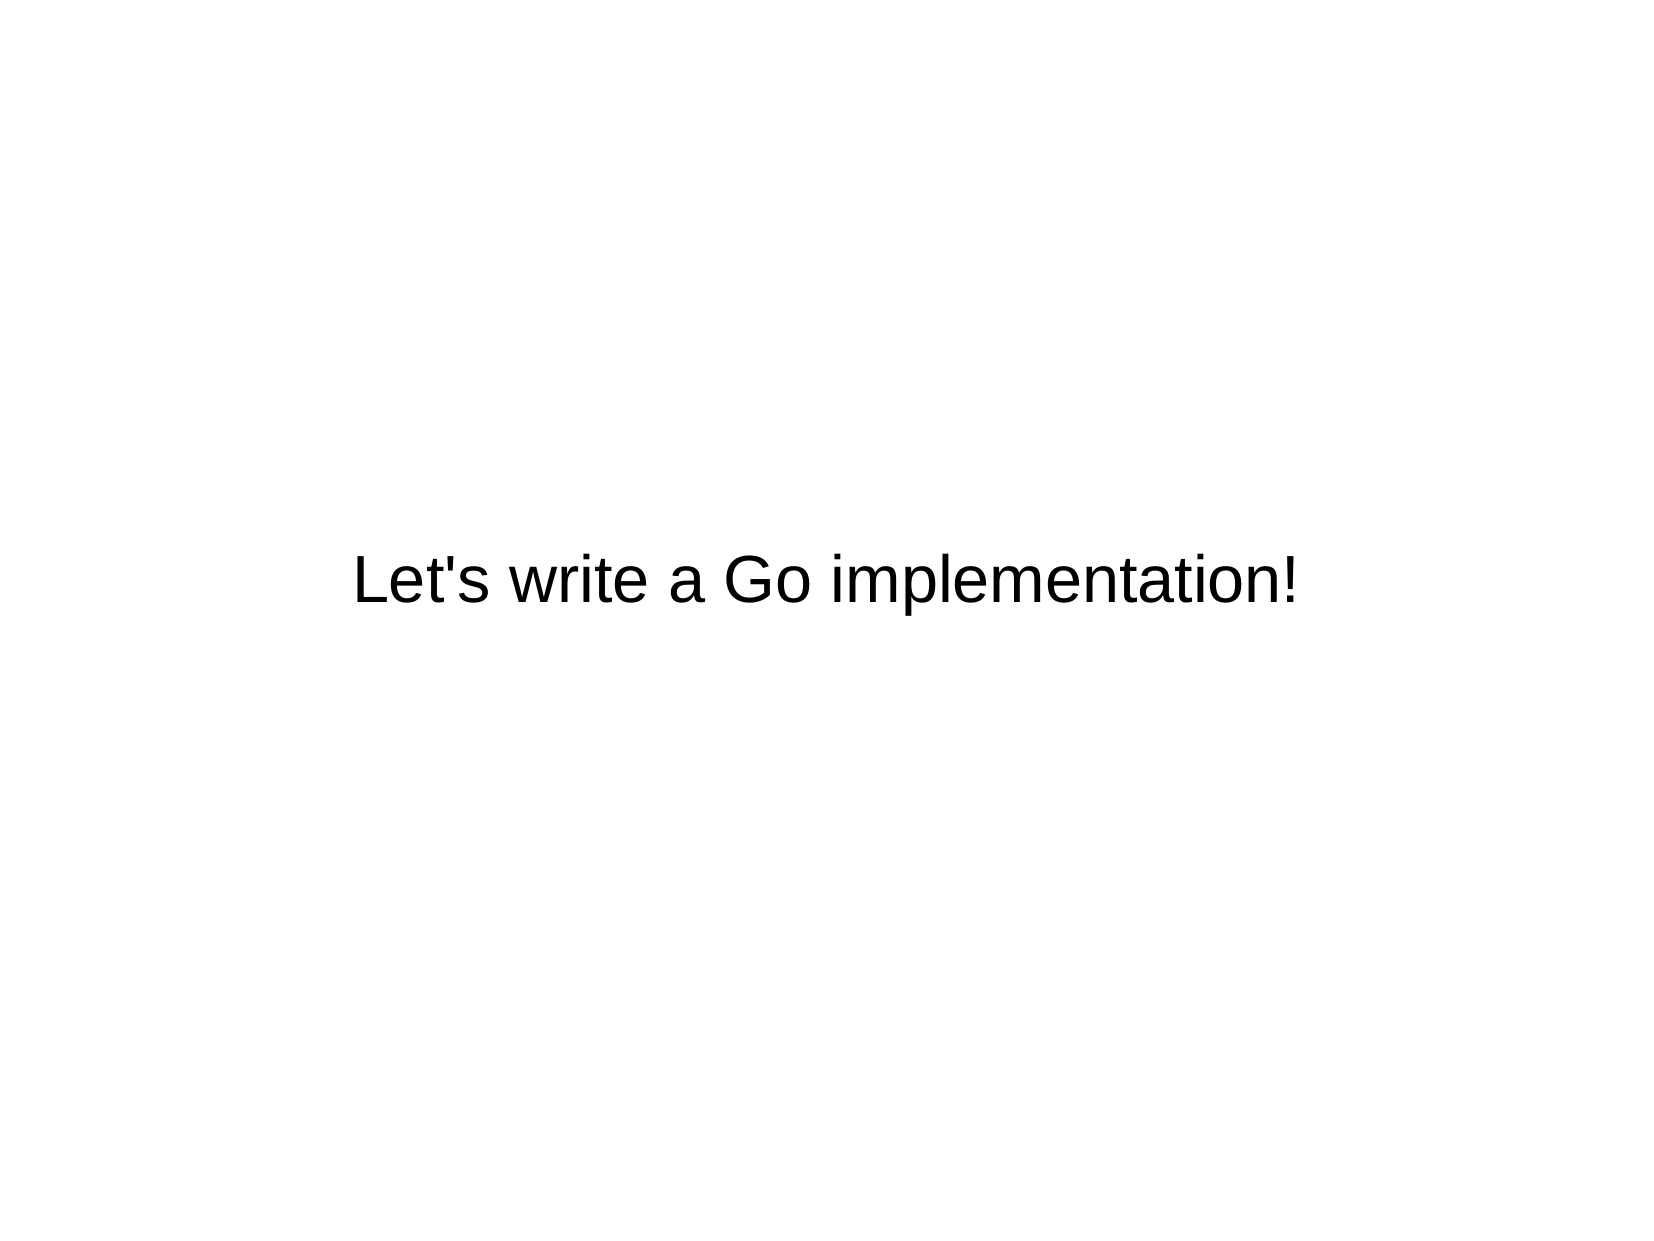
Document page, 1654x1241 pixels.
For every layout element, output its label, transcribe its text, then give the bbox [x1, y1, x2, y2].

subtitle Let's write a Go implementation! [82, 49, 1571, 1109]
